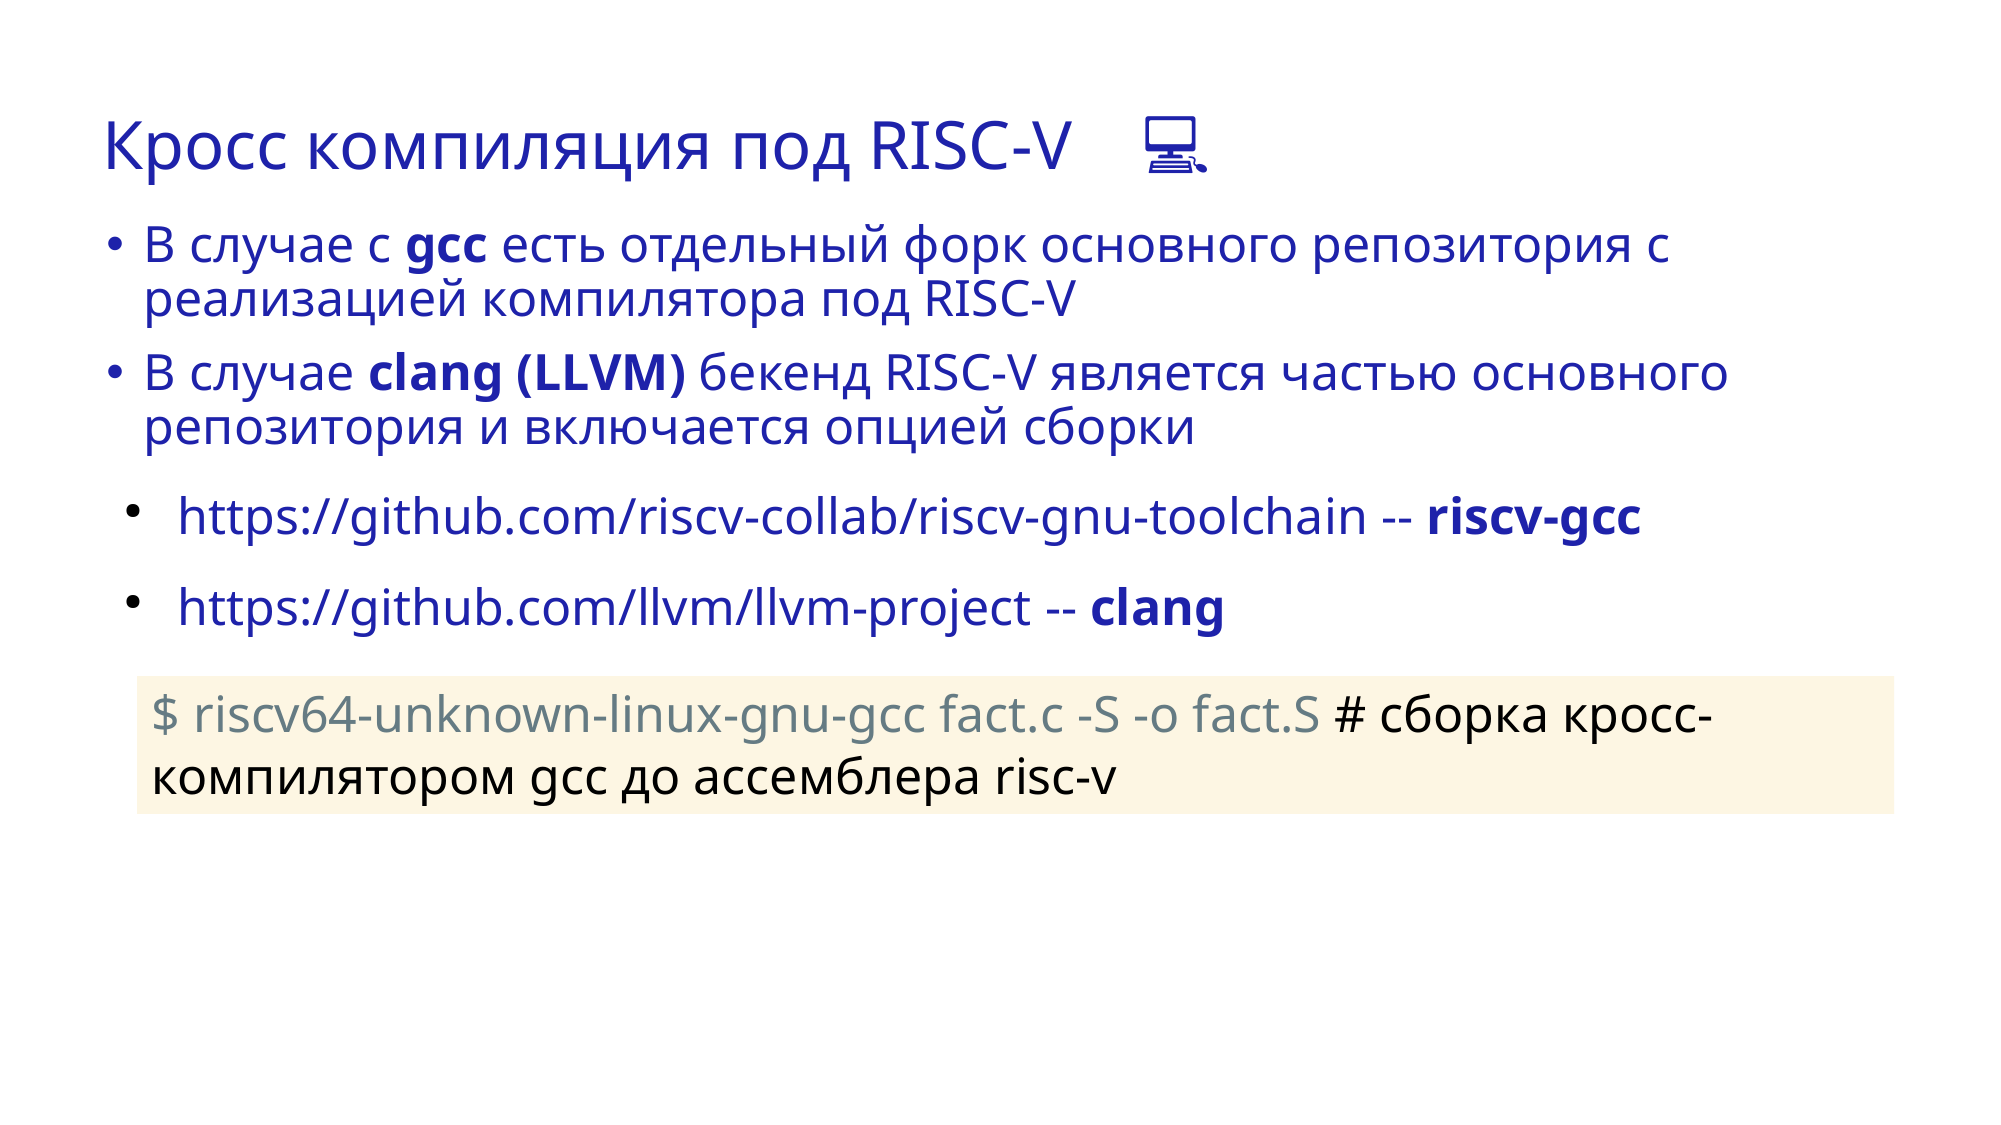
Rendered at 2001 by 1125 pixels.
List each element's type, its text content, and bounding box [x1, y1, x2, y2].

title Кросс компиляция под RISC-V 💻​ [102, 109, 1646, 205]
list В случае с gcc есть отдельный форк основного репозитория с реализацией компилятора под RISC-V В случае clang (LLVM) бекенд RISC-V является частью основного репозитория и включается опцией сборки https://github.com/riscv-collab/riscv-gnu-toolchain -- riscv-gcc https://github.com/llvm/llvm-project -- clang [106, 218, 1814, 1012]
text_box $ riscv64-unknown-linux-gnu-gcc fact.c -S -o fact.S # сборка кросс-компилятором gcc до ассемблера risc-v [137, 676, 1895, 814]
